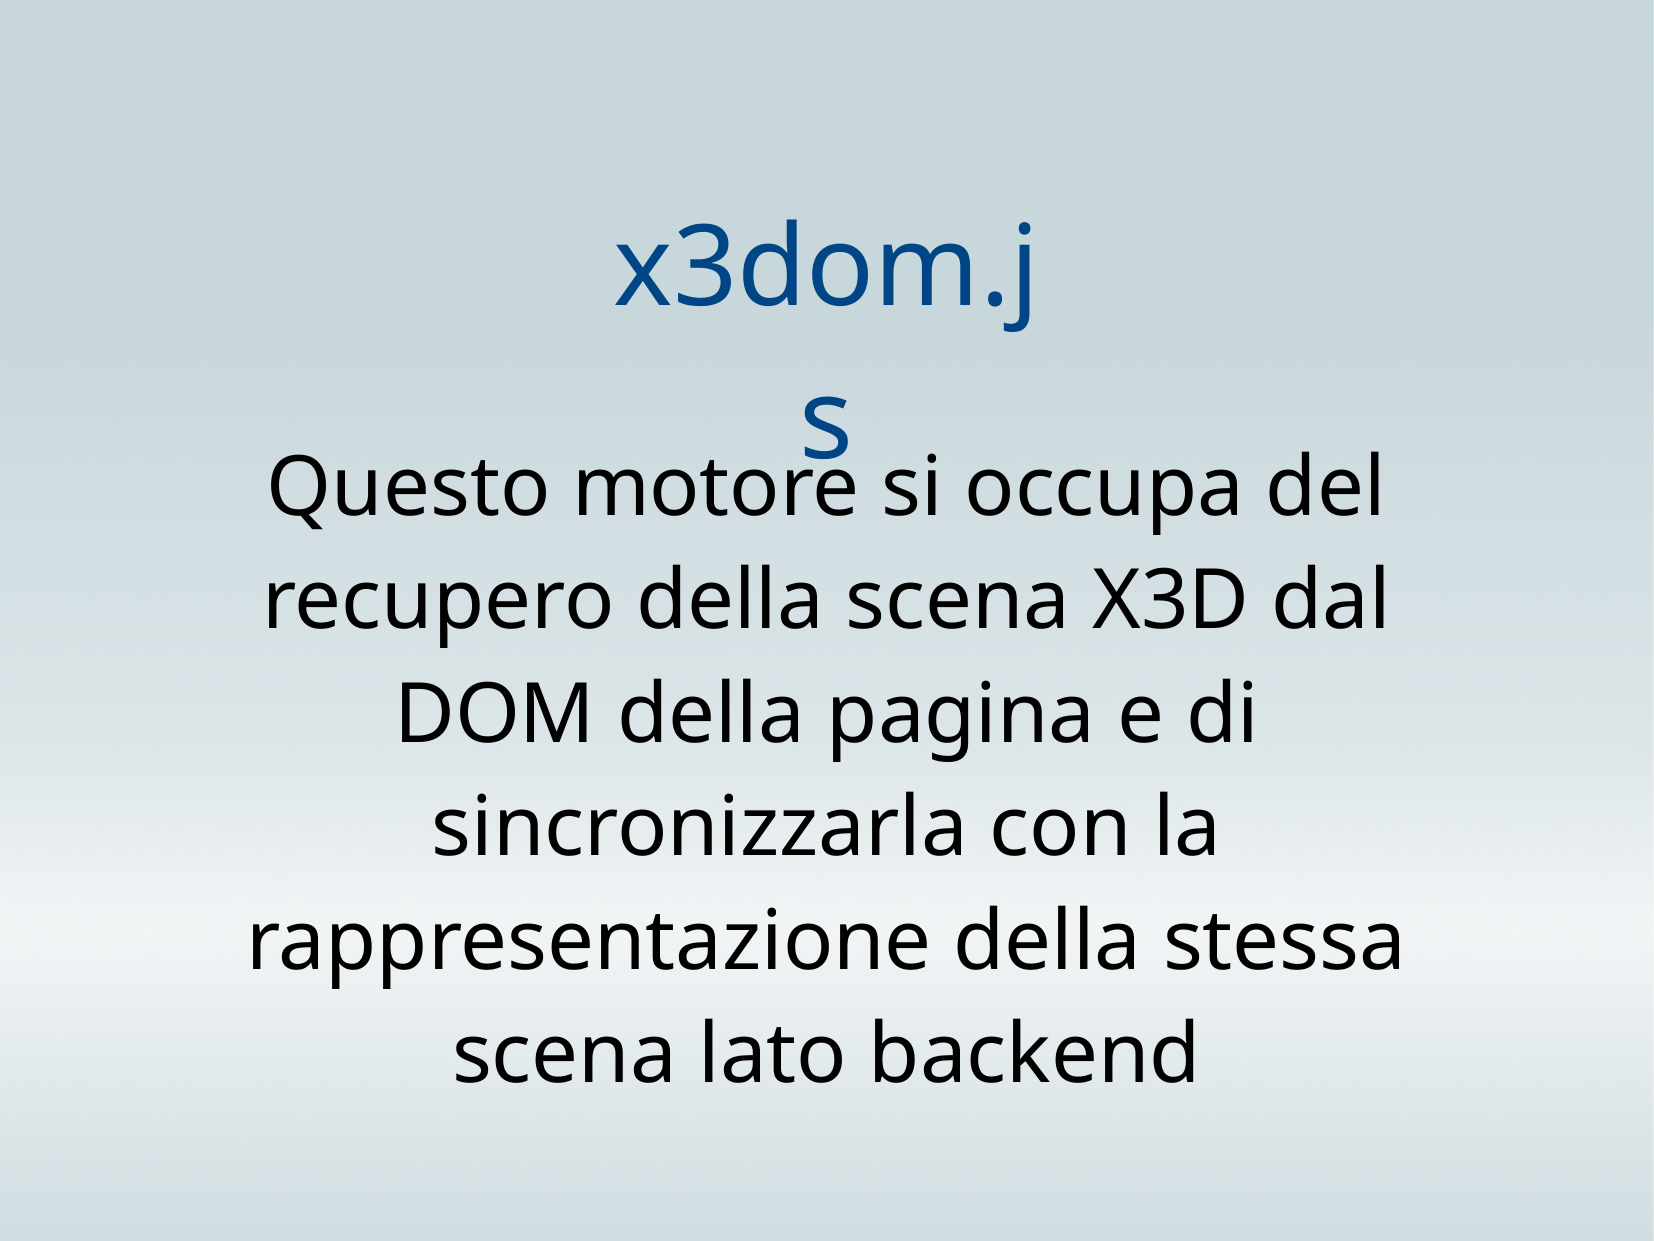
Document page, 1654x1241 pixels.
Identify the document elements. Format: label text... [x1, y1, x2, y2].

text_box x3dom.js [589, 178, 1064, 367]
picture [0, 0, 1654, 1241]
text_box Questo motore si occupa del recupero della scena X3D dal DOM della pagina e di sincronizzarla con la rappresentazione della stessa scena lato backend [169, 418, 1485, 1016]
